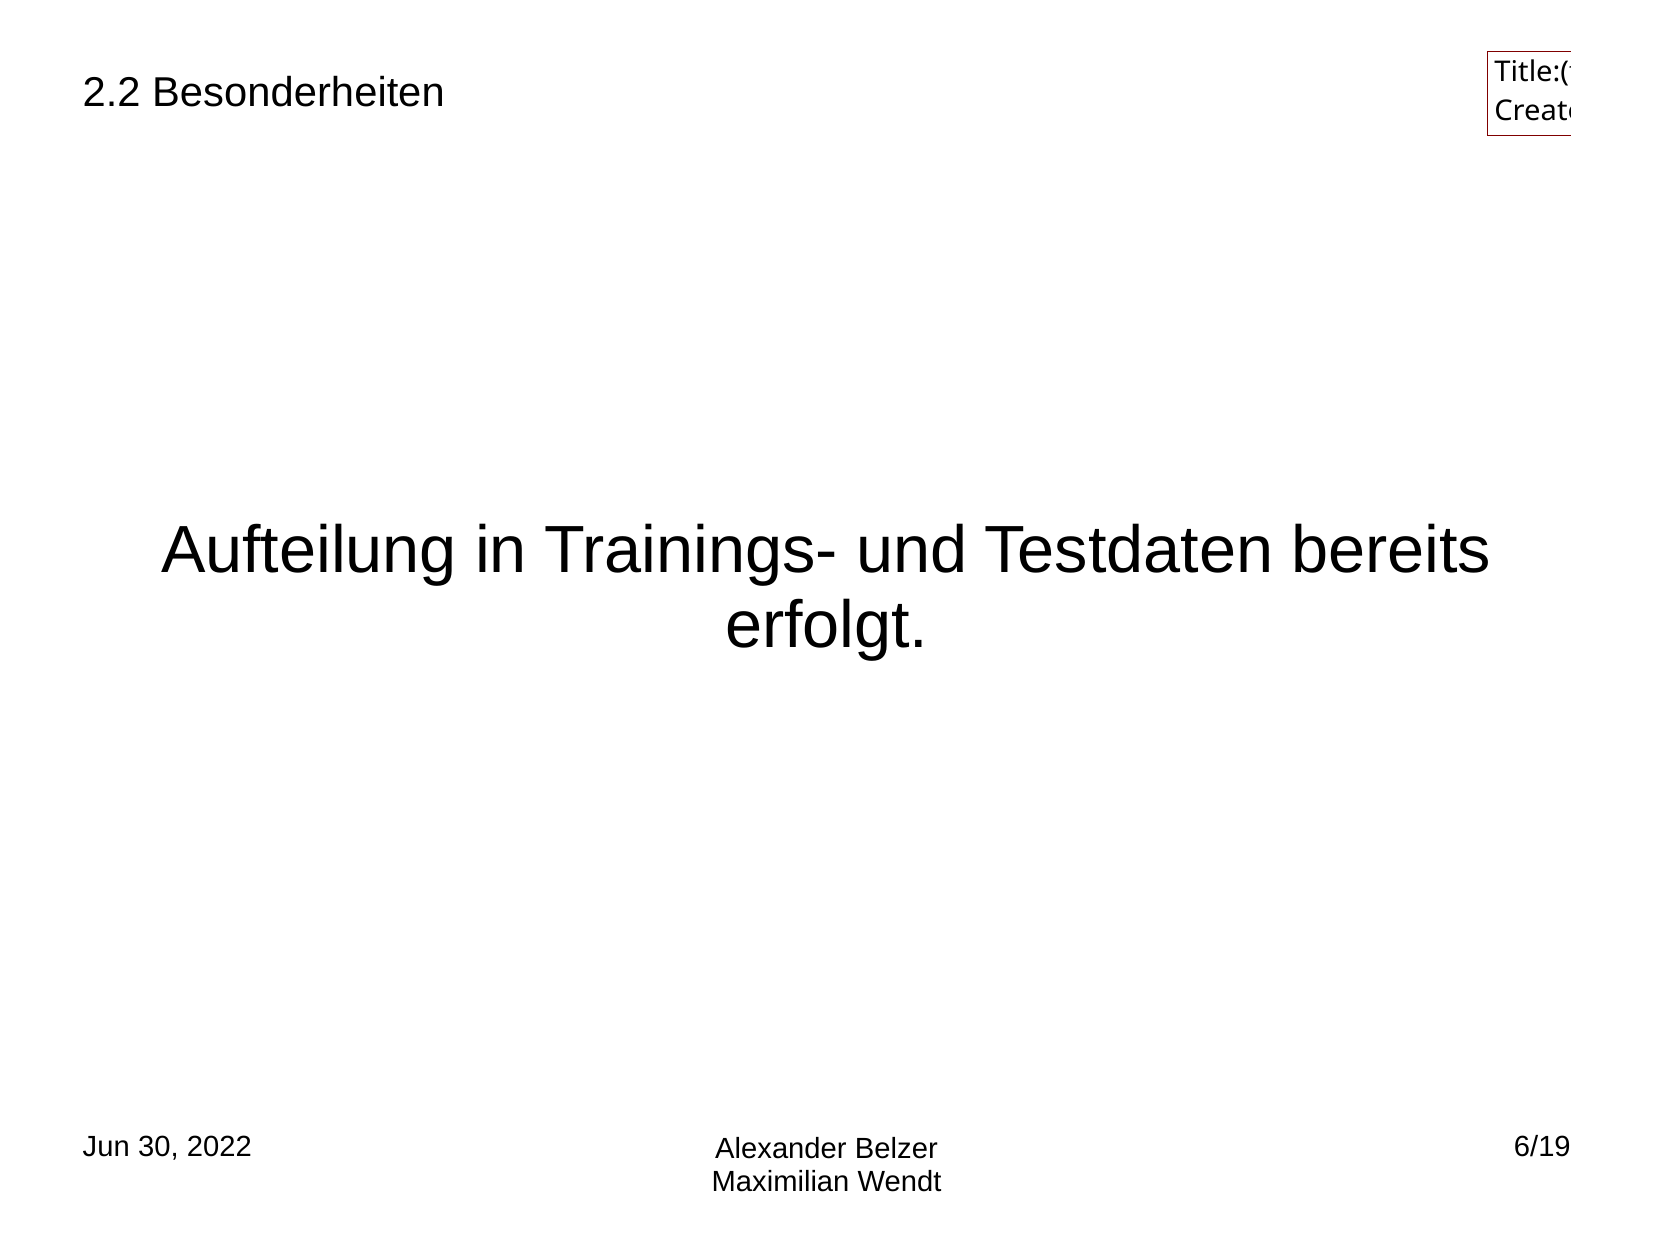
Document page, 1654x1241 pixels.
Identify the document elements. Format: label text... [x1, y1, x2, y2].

subtitle Aufteilung in Trainings- und Testdaten bereits erfolgt. [82, 165, 1571, 1010]
title 2.2 Besonderheiten [82, 34, 1571, 151]
